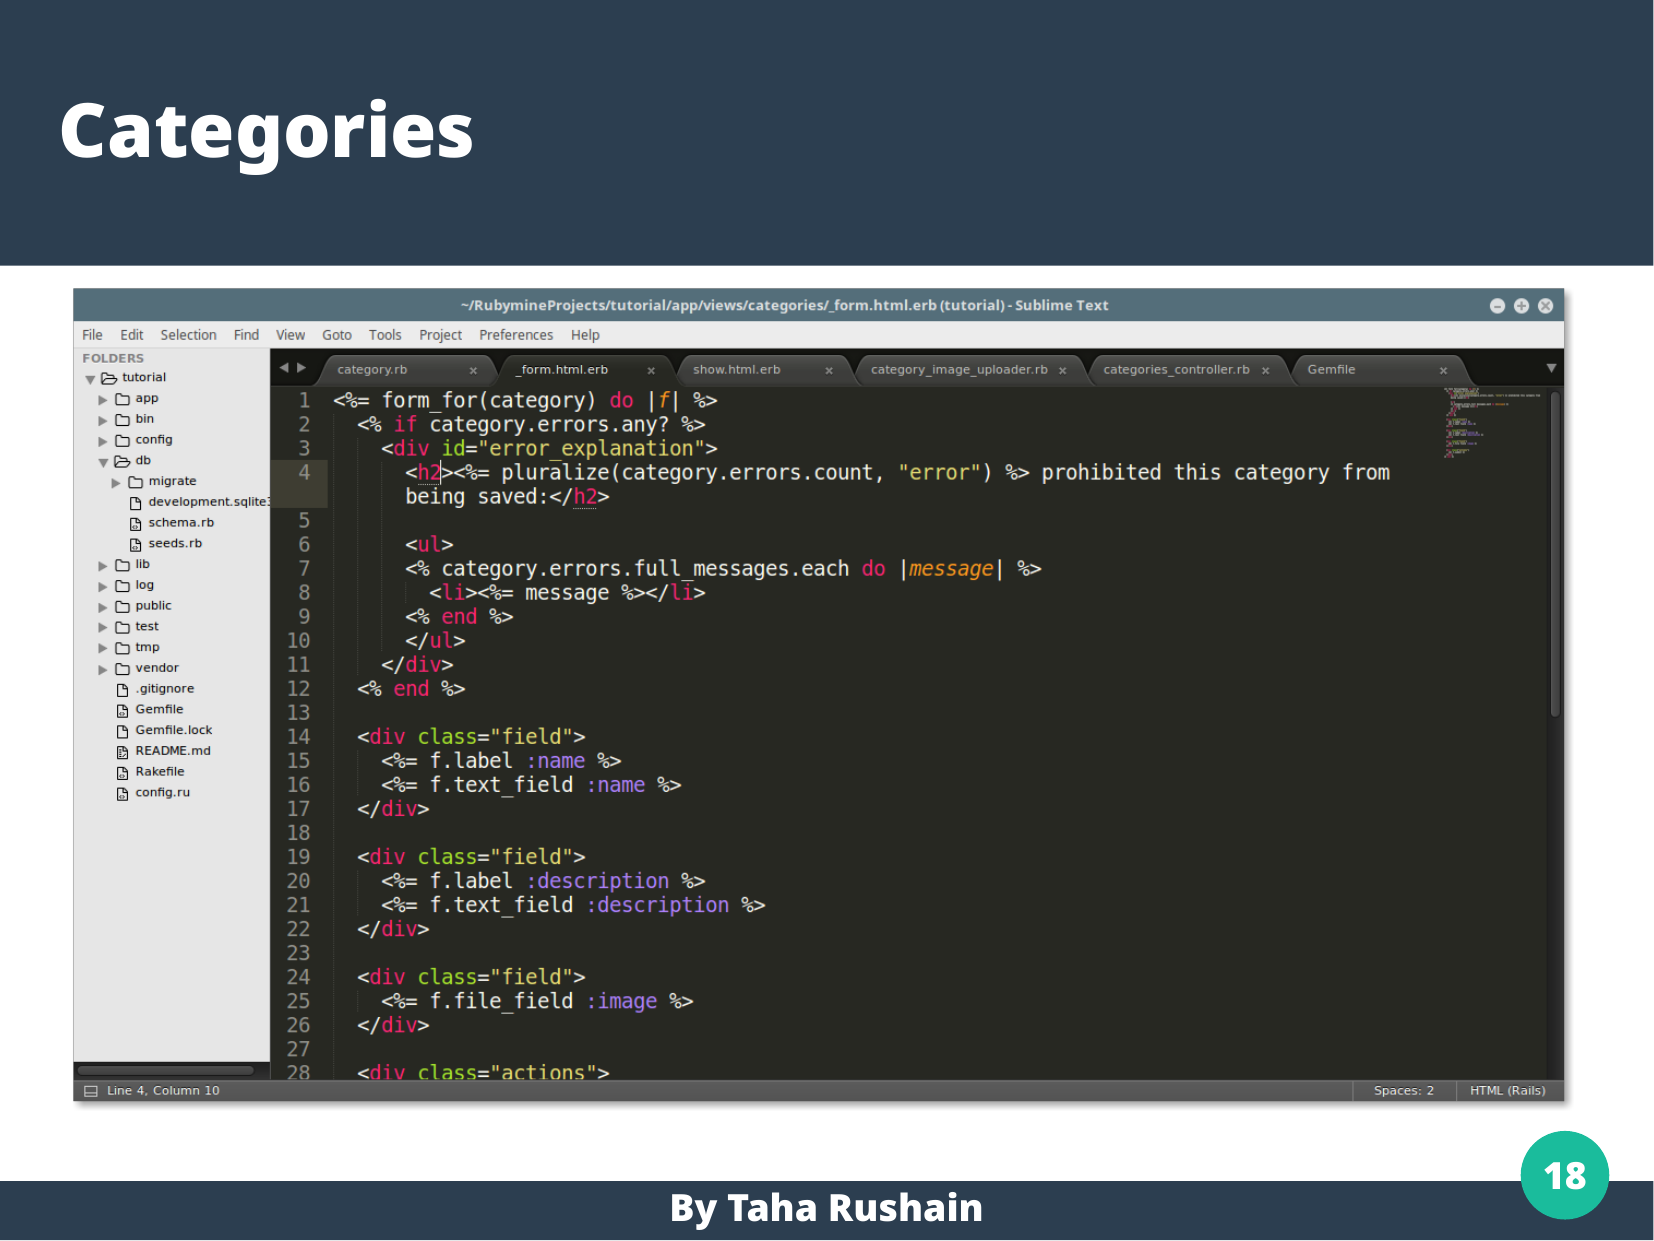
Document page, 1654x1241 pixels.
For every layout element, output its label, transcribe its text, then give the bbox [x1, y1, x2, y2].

title Categories [59, 49, 1595, 207]
picture [68, 283, 1574, 1111]
